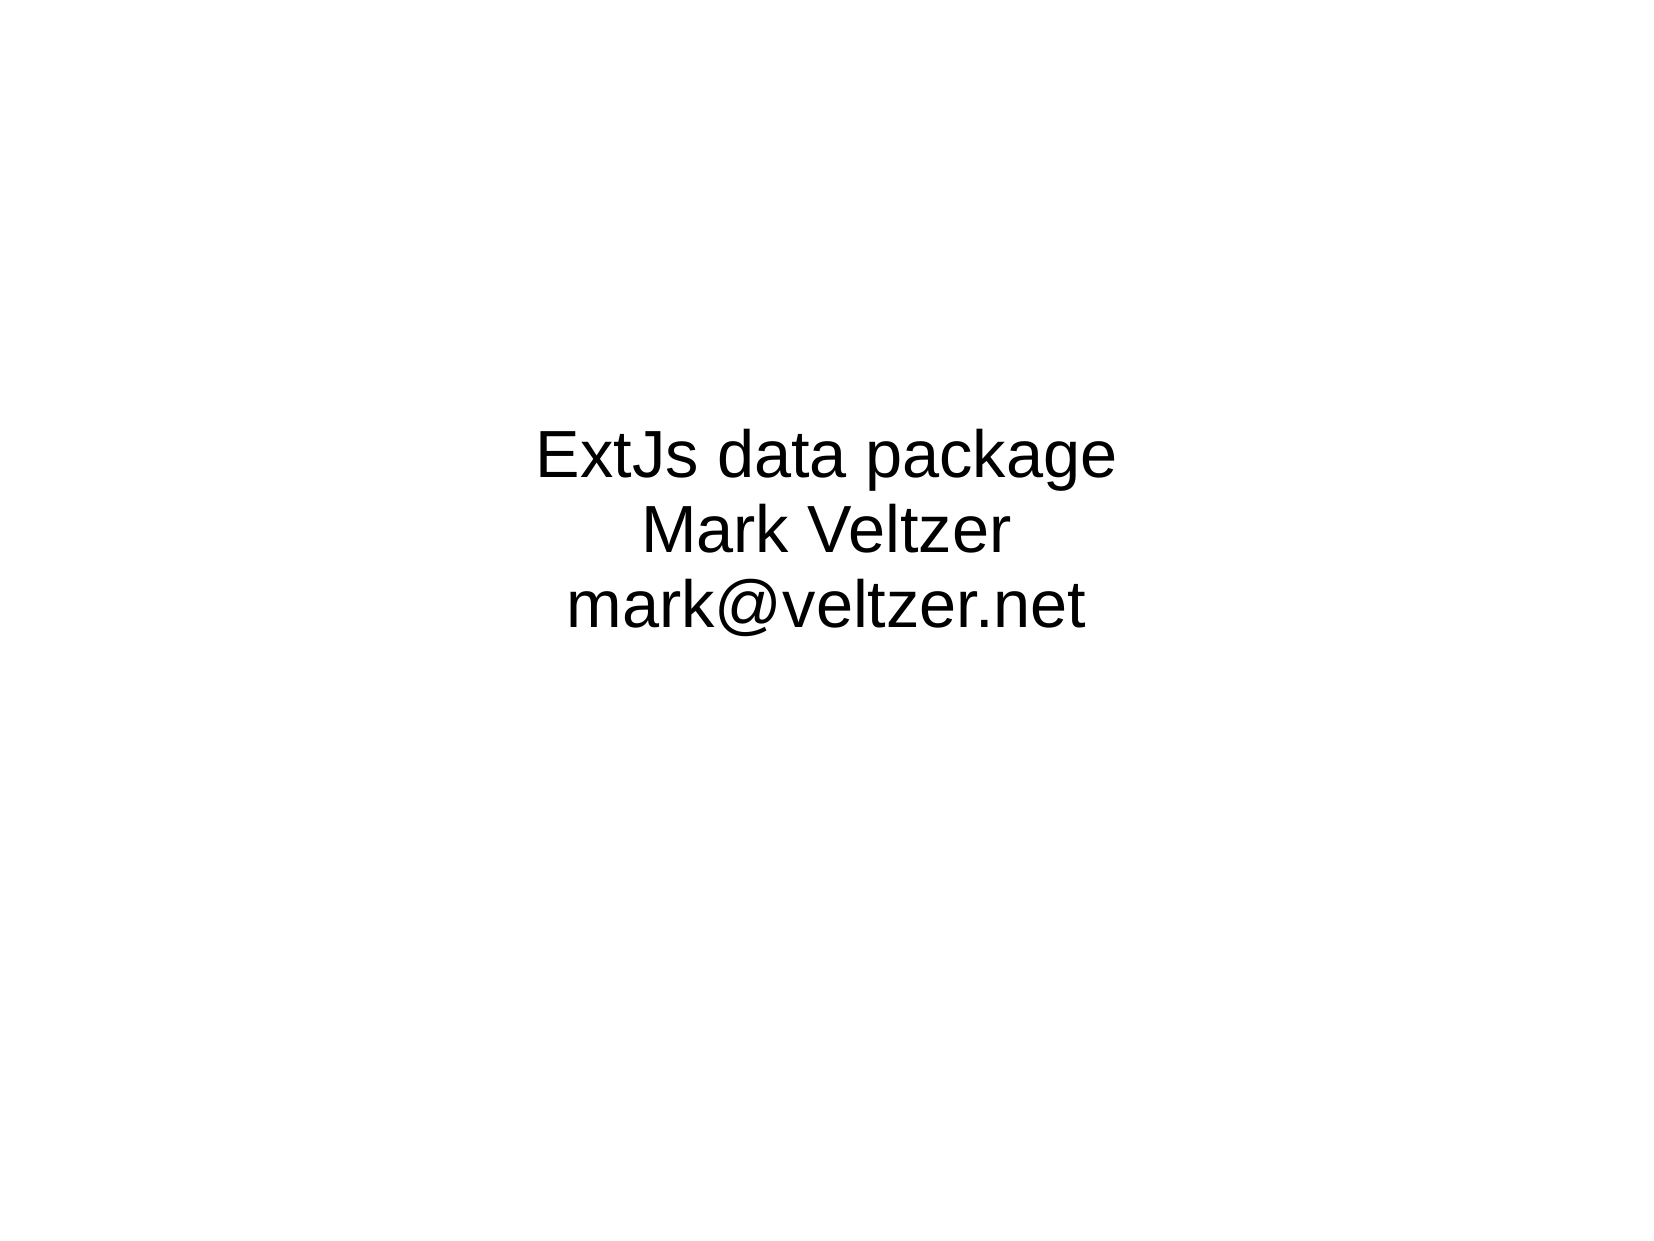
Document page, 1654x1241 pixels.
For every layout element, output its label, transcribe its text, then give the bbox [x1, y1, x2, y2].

subtitle ExtJs data package Mark Veltzer mark@veltzer.net [82, 49, 1571, 1010]
